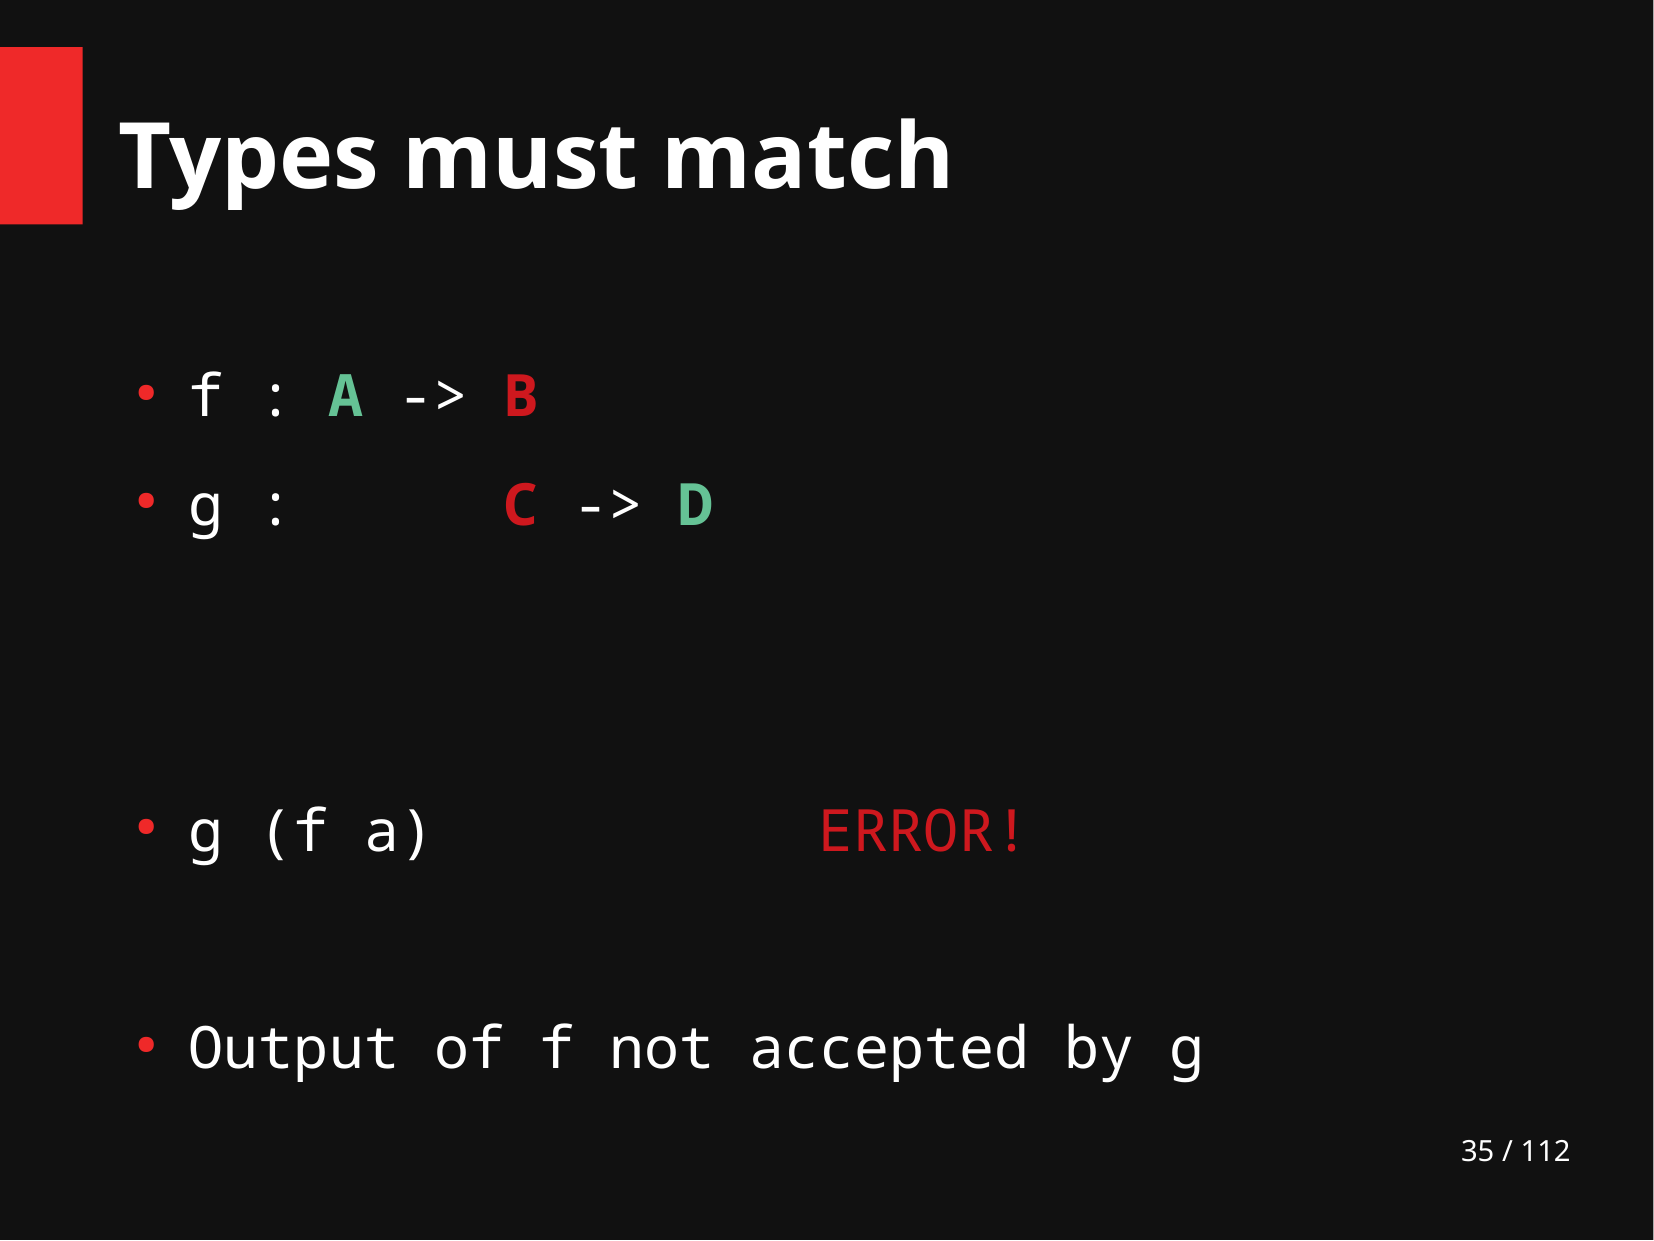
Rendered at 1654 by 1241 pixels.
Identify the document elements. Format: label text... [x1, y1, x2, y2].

list f : A -> B g : C -> D g (f a) ERROR! Output of f not accepted by g [118, 354, 1536, 1074]
title Types must match [118, 49, 1571, 257]
